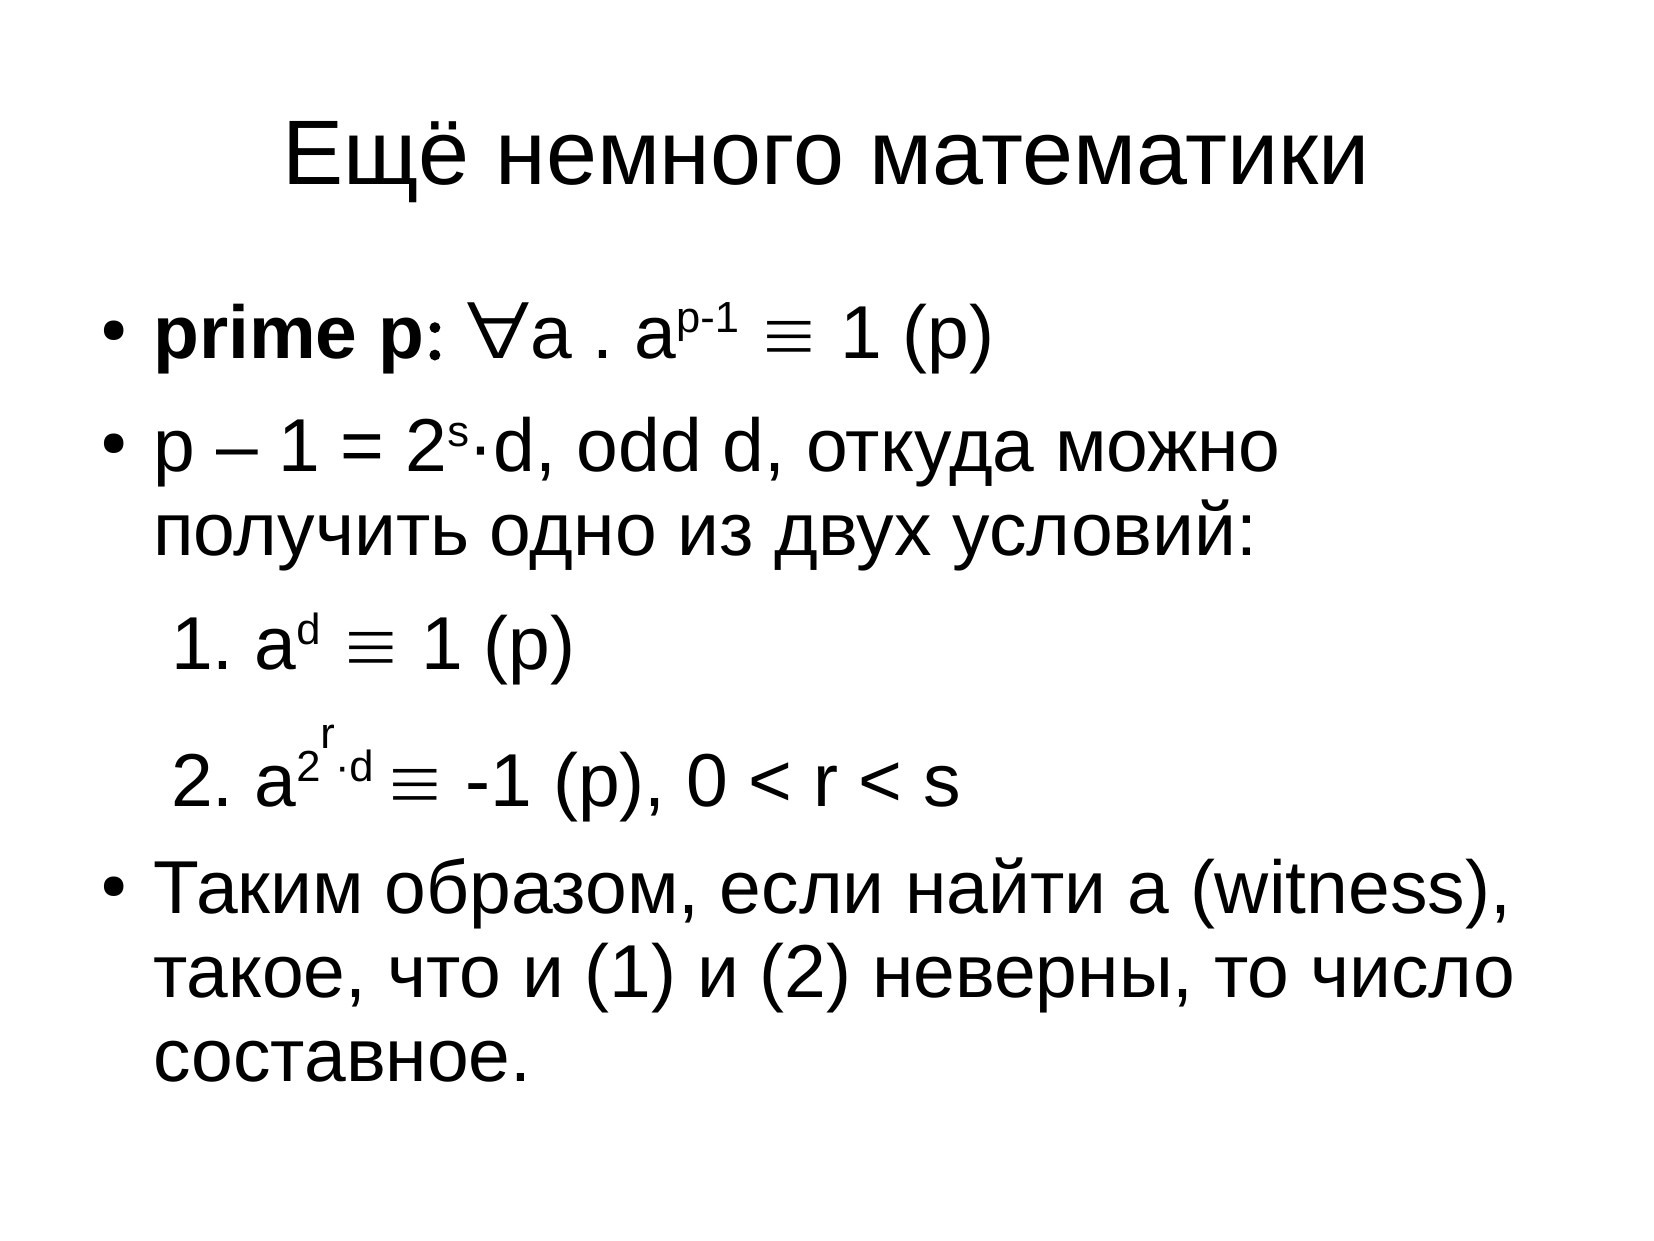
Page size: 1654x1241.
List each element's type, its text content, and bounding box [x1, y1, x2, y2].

title Ещё немного математики [82, 49, 1571, 257]
list prime p: ∀a . ap-1 º 1 (p) p – 1 = 2s·d, odd d, откуда можно получить одно из двух условий: ad º 1 (p) a2r·d º -1 (p), 0 < r < s Таким образом, если найти a (witness), такое, что и (1) и (2) неверны, то число составное. [82, 290, 1571, 1201]
